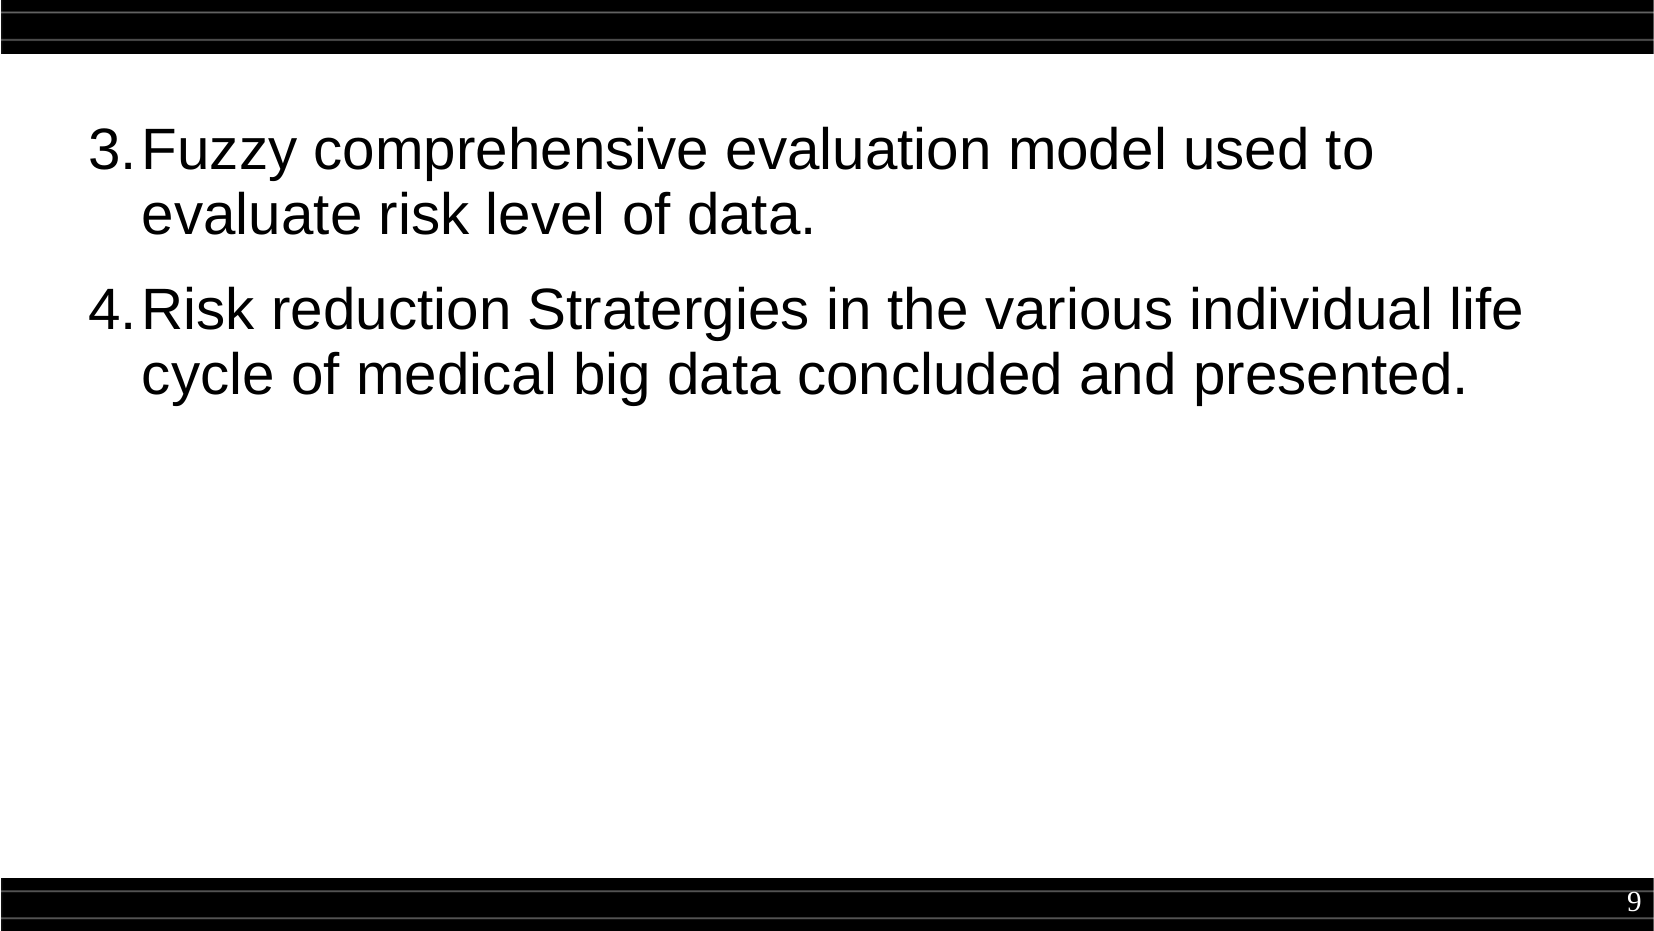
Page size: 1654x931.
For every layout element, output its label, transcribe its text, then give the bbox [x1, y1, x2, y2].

picture [1, 878, 1654, 931]
picture [1, 0, 1654, 54]
list Fuzzy comprehensive evaluation model used to evaluate risk level of data. Risk reduction Stratergies in the various individual life cycle of medical big data concluded and presented. [70, 116, 1560, 603]
